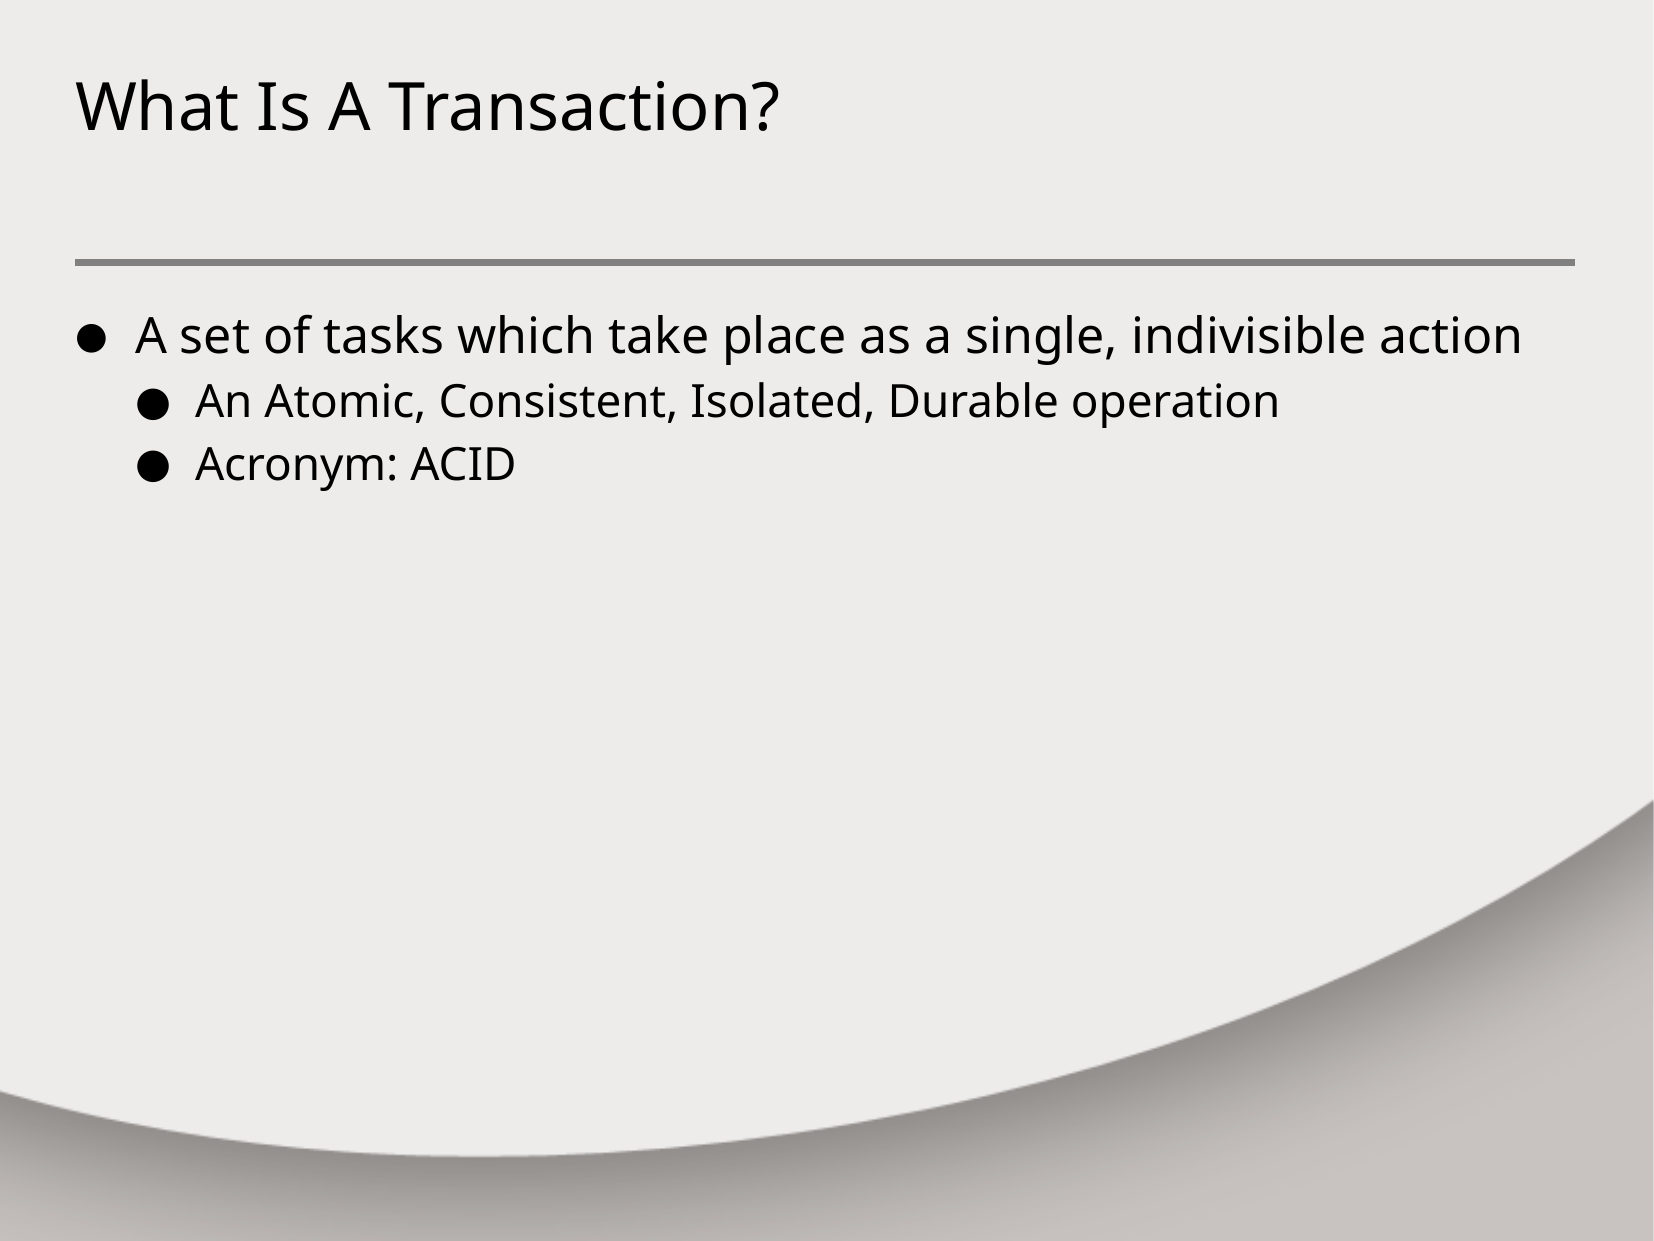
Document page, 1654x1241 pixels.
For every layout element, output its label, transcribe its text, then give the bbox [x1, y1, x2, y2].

list A set of tasks which take place as a single, indivisible action An Atomic, Consistent, Isolated, Durable operation Acronym: ACID [75, 300, 1576, 1163]
title What Is A Transaction? [75, 75, 1576, 226]
picture [0, 0, 1654, 1241]
